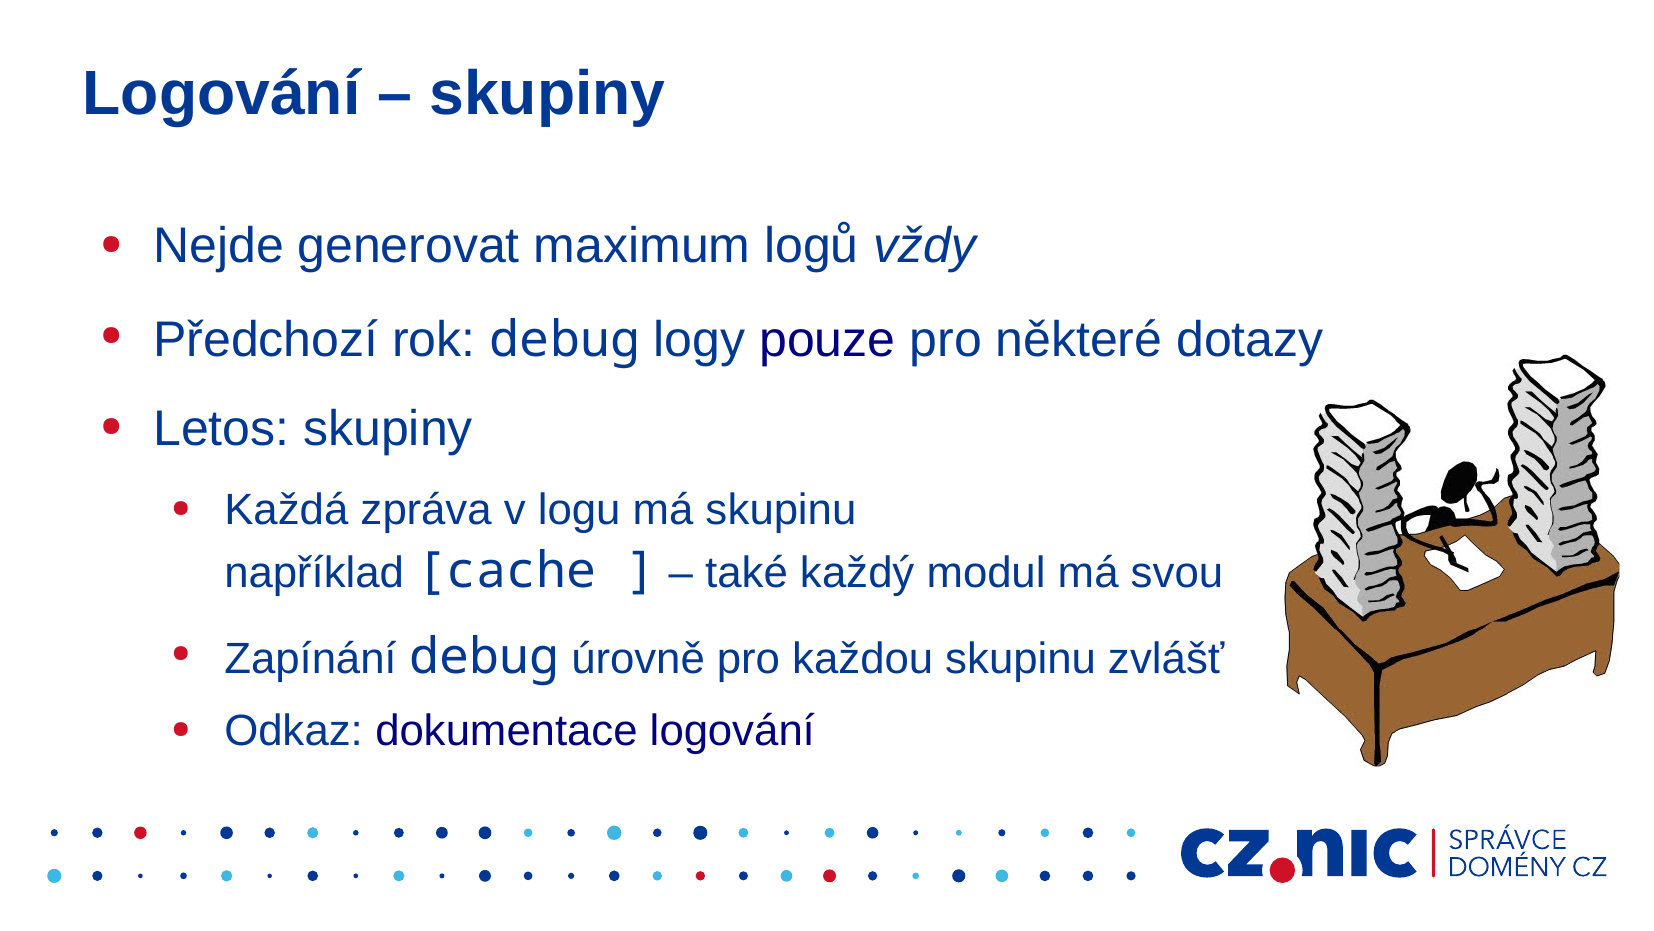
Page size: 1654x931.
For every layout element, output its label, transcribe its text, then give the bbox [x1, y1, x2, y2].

picture [1284, 354, 1620, 767]
list Nejde generovat maximum logů vždy Předchozí rok: debug logy pouze pro některé dotazy Letos: skupiny Každá zpráva v logu má skupinu například [cache ] – také každý modul má svou Zapínání debug úrovně pro každou skupinu zvlášť Odkaz: dokumentace logování [82, 217, 1571, 758]
title Logování – skupiny [82, 53, 1571, 133]
